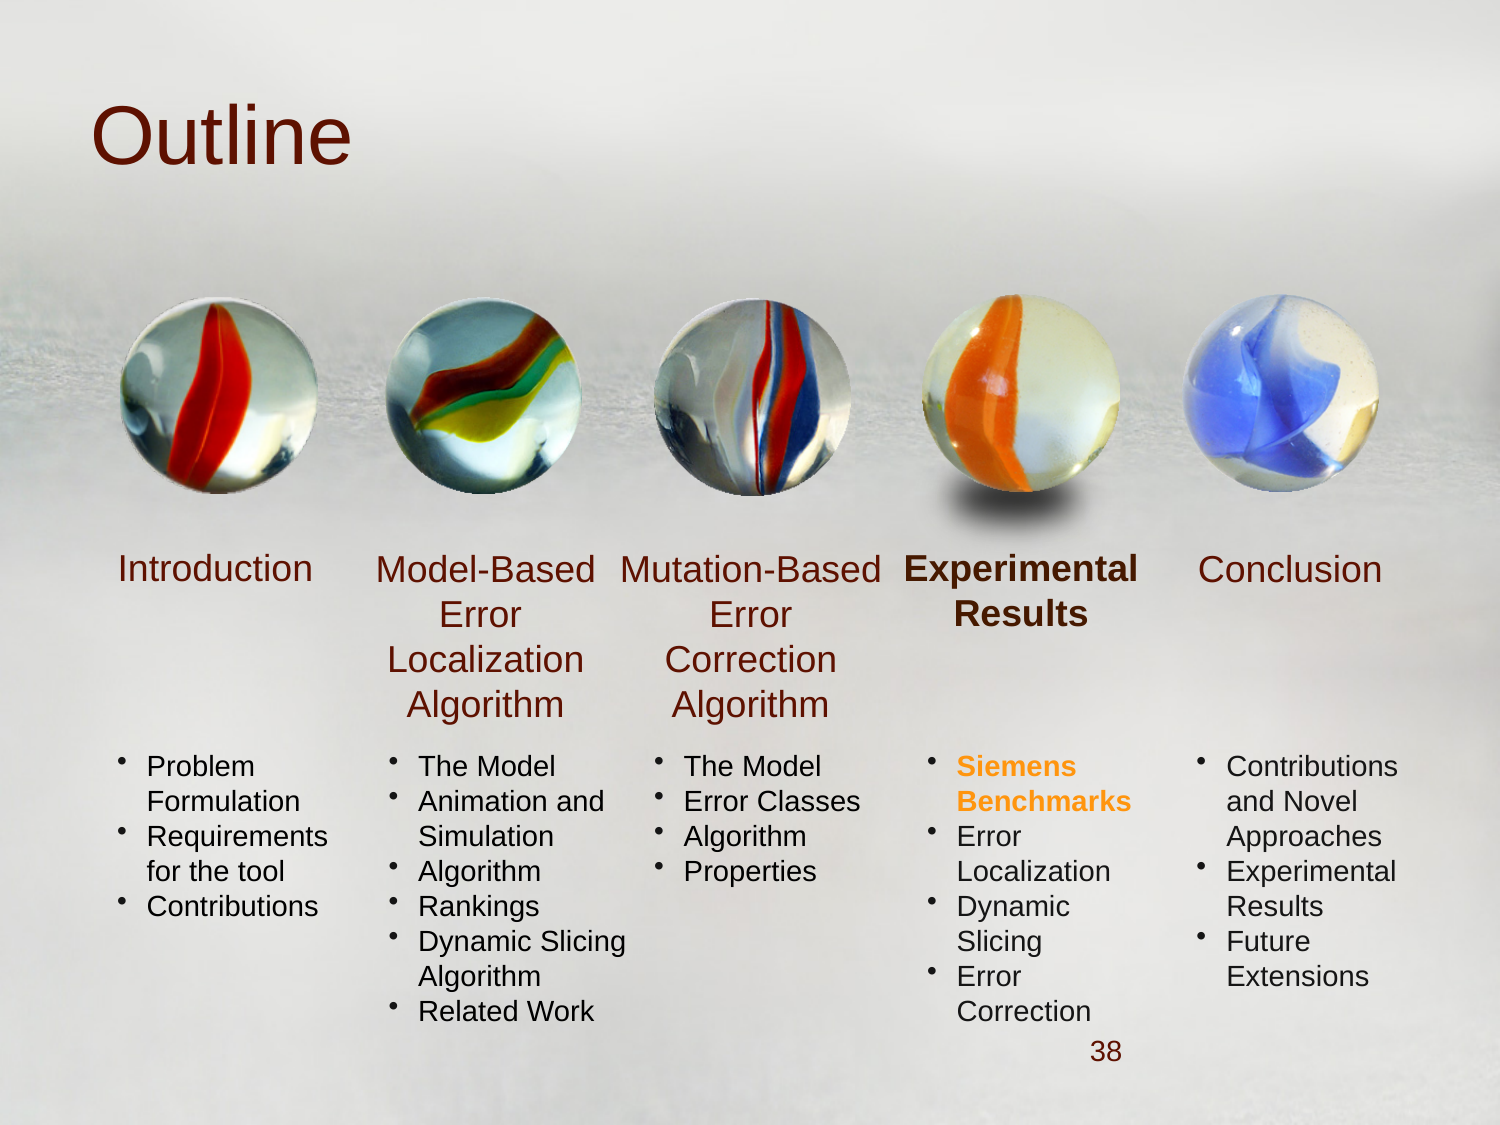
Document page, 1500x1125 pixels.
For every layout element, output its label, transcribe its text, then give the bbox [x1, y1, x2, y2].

text_box Mutation-Based Error Correction Algorithm [604, 537, 897, 732]
text_box The Model Error Classes Algorithm Properties [639, 740, 912, 1125]
text_box Experimental Results [888, 536, 1154, 642]
text_box Problem Formulation Requirements for the tool Contributions [102, 740, 360, 1125]
title Outline [75, 37, 1425, 225]
text_box Conclusion [1183, 537, 1398, 597]
text_box Introduction [102, 536, 328, 597]
text_box The Model Animation and Simulation Algorithm Rankings Dynamic Slicing Algorithm Related Work [373, 740, 639, 1125]
text_box Contributions and Novel Approaches Experimental Results Future Extensions [1181, 740, 1440, 1125]
picture [0, 0, 1500, 1125]
text_box Model-Based Error Localization Algorithm [360, 537, 604, 732]
text_box Siemens Benchmarks Error Localization Dynamic Slicing Error Correction [912, 740, 1155, 1125]
